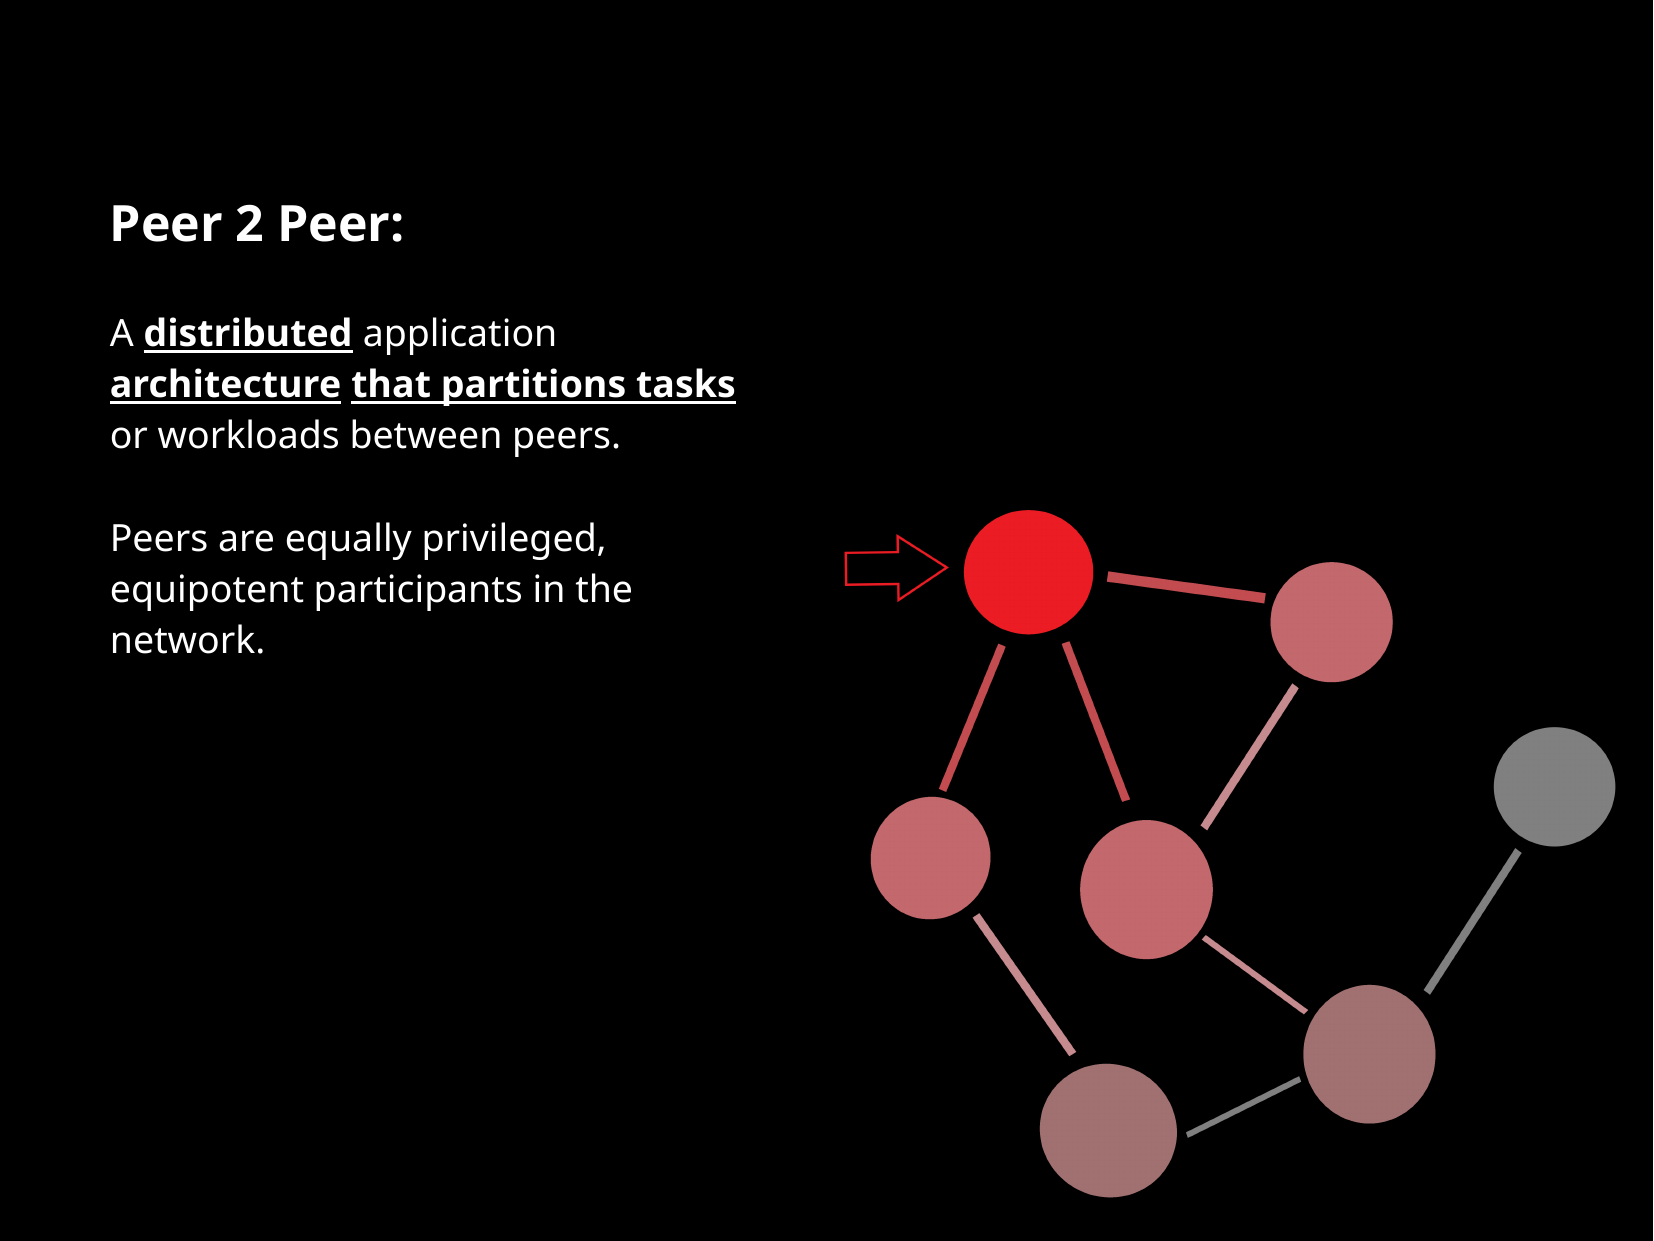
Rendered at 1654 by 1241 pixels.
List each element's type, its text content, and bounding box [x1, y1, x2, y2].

picture [795, 435, 1653, 1241]
text_box Peer 2 Peer: A distributed application architecture that partitions tasks or workloads between peers. Peers are equally privileged, equipotent participants in the network. [94, 180, 796, 616]
